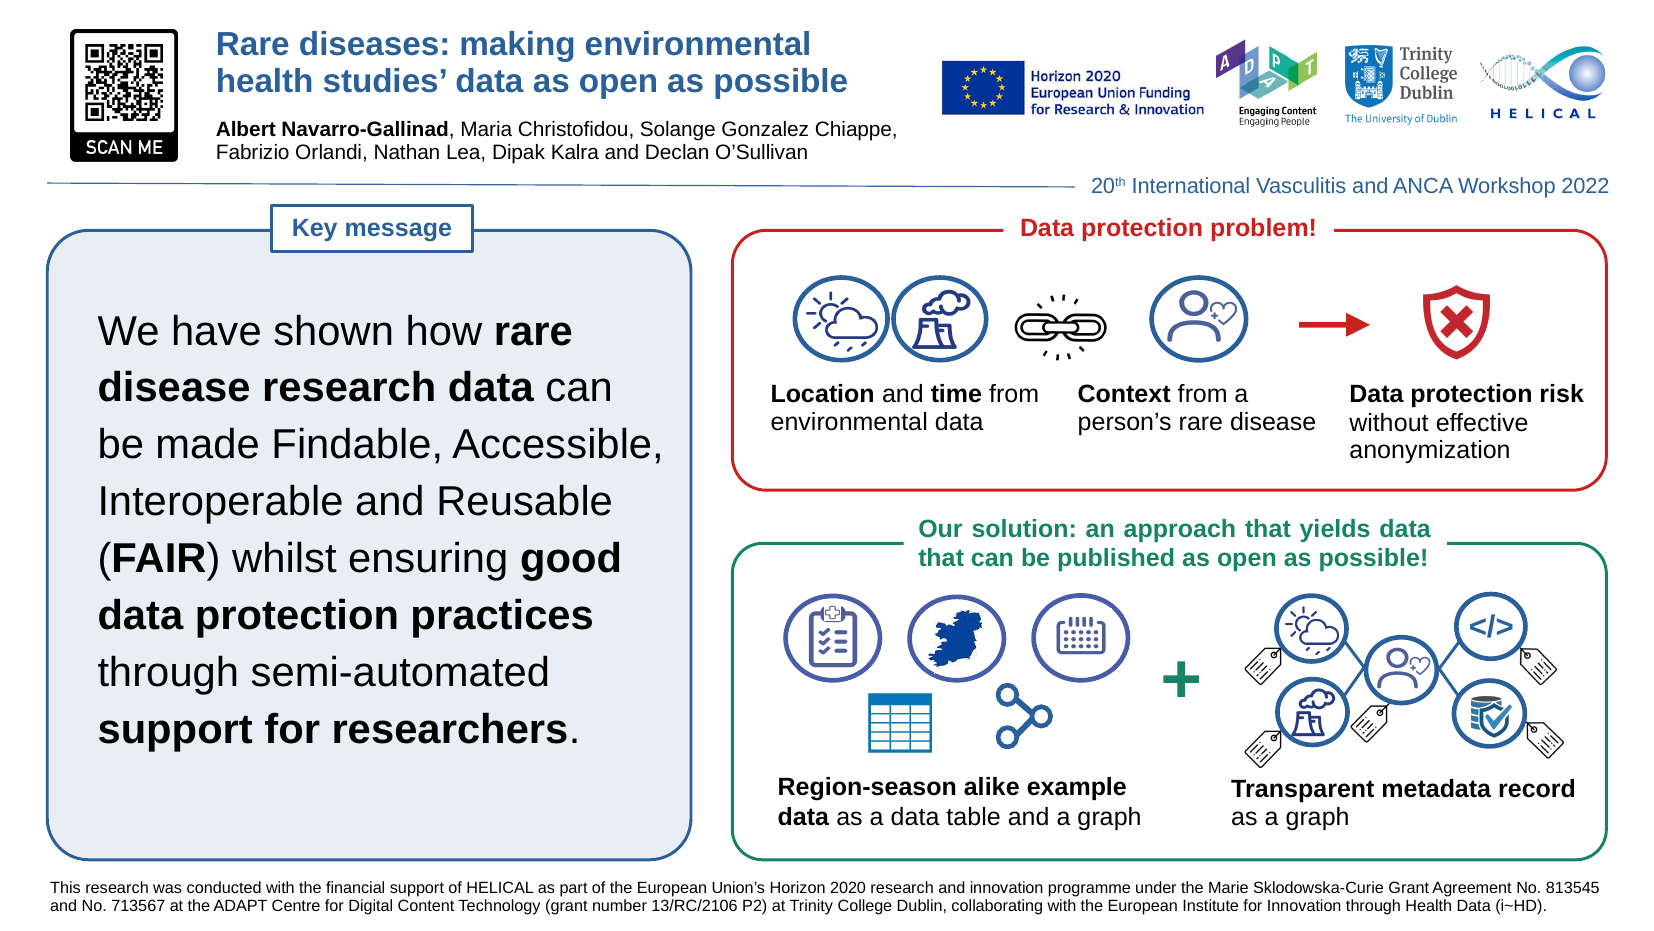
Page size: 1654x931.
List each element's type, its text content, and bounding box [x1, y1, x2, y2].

text_box [1288, 595, 1335, 604]
text_box [1469, 652, 1512, 659]
text_box [878, 293, 888, 345]
picture [1471, 696, 1512, 738]
text_box [916, 277, 963, 283]
text_box [794, 292, 806, 346]
text_box [874, 617, 880, 659]
text_box [893, 296, 901, 342]
text_box [1277, 694, 1283, 730]
text_box Location and time from environmental data [755, 372, 1062, 444]
picture [1365, 638, 1434, 698]
picture [70, 29, 178, 162]
text_box [1339, 608, 1347, 649]
picture [938, 47, 1206, 127]
picture [1478, 41, 1607, 122]
text_box [1468, 594, 1514, 602]
text_box Transparent metadata record as a graph [1216, 767, 1604, 839]
text_box [785, 616, 792, 660]
text_box </> [1453, 602, 1547, 652]
picture [806, 289, 878, 353]
text_box [809, 277, 874, 289]
text_box Data protection risk without effective anonymization [1334, 372, 1604, 473]
text_box [47, 230, 692, 860]
text_box [1296, 679, 1329, 683]
text_box This research was conducted with the financial support of HELICAL as part of the European Union’s Horizon 2020 research and innovation programme under the Marie Sklodowska-Curie Grant Agreement No. 813545 and No. 713567 at the ADAPT Centre for Digital Content Technology (grant number 13/RC/2106 P2) at Trinity College Dublin, collaborating with the European Institute for Innovation through Health Data (i~HD). [35, 871, 1625, 931]
text_box [1173, 354, 1224, 361]
text_box [1382, 698, 1421, 704]
picture [1216, 32, 1317, 134]
text_box We have shown how rare disease research data can be made Findable, Accessible, Interoperable and Reusable (FAIR) whilst ensuring good data protection practices through semi-automated support for researchers. [82, 289, 686, 760]
text_box [815, 595, 851, 599]
picture [868, 693, 932, 753]
picture [1003, 271, 1117, 384]
text_box [998, 685, 1017, 705]
text_box Region-season alike example data as a data table and a graph [762, 763, 1176, 835]
text_box [981, 299, 987, 338]
text_box [909, 621, 914, 657]
picture [901, 283, 981, 355]
picture [1342, 43, 1459, 126]
picture [1347, 701, 1392, 745]
text_box [1292, 656, 1331, 662]
picture [1521, 717, 1567, 762]
text_box [1163, 661, 1199, 697]
text_box [815, 353, 868, 361]
text_box Key message [271, 205, 473, 252]
text_box [1033, 595, 1129, 681]
text_box Rare diseases: making environmental health studies’ data as open as possible Albert Navarro-Gallinad, Maria Christofidou, Solange Gonzalez Chiappe, Fabrizio Orlandi, Nathan Lea, Dipak Kalra and Declan O’Sullivan [201, 18, 922, 189]
text_box [1276, 607, 1285, 650]
picture [1151, 278, 1242, 354]
text_box [995, 614, 1004, 663]
text_box [1237, 302, 1247, 344]
text_box Data protection problem! [1003, 206, 1335, 250]
picture [1050, 608, 1112, 664]
text_box Context from a person’s rare disease [1062, 372, 1334, 444]
text_box [998, 727, 1017, 747]
text_box [804, 672, 861, 681]
text_box Data protection risk without effective anonymization [1605, 372, 1619, 473]
text_box [1343, 699, 1348, 729]
picture [1423, 284, 1491, 361]
picture [1241, 604, 1343, 767]
text_box [1430, 657, 1437, 690]
text_box [917, 355, 963, 361]
text_box [1295, 741, 1330, 745]
text_box Our solution: an approach that yields data that can be published as open as possible! [903, 507, 1447, 579]
text_box [1453, 680, 1525, 747]
text_box 20th International Vasculitis and ANCA Workshop 2022 [1074, 165, 1630, 209]
text_box [1031, 706, 1051, 727]
picture [1514, 644, 1560, 689]
text_box [1299, 312, 1371, 337]
picture [914, 596, 995, 678]
picture [792, 599, 874, 672]
